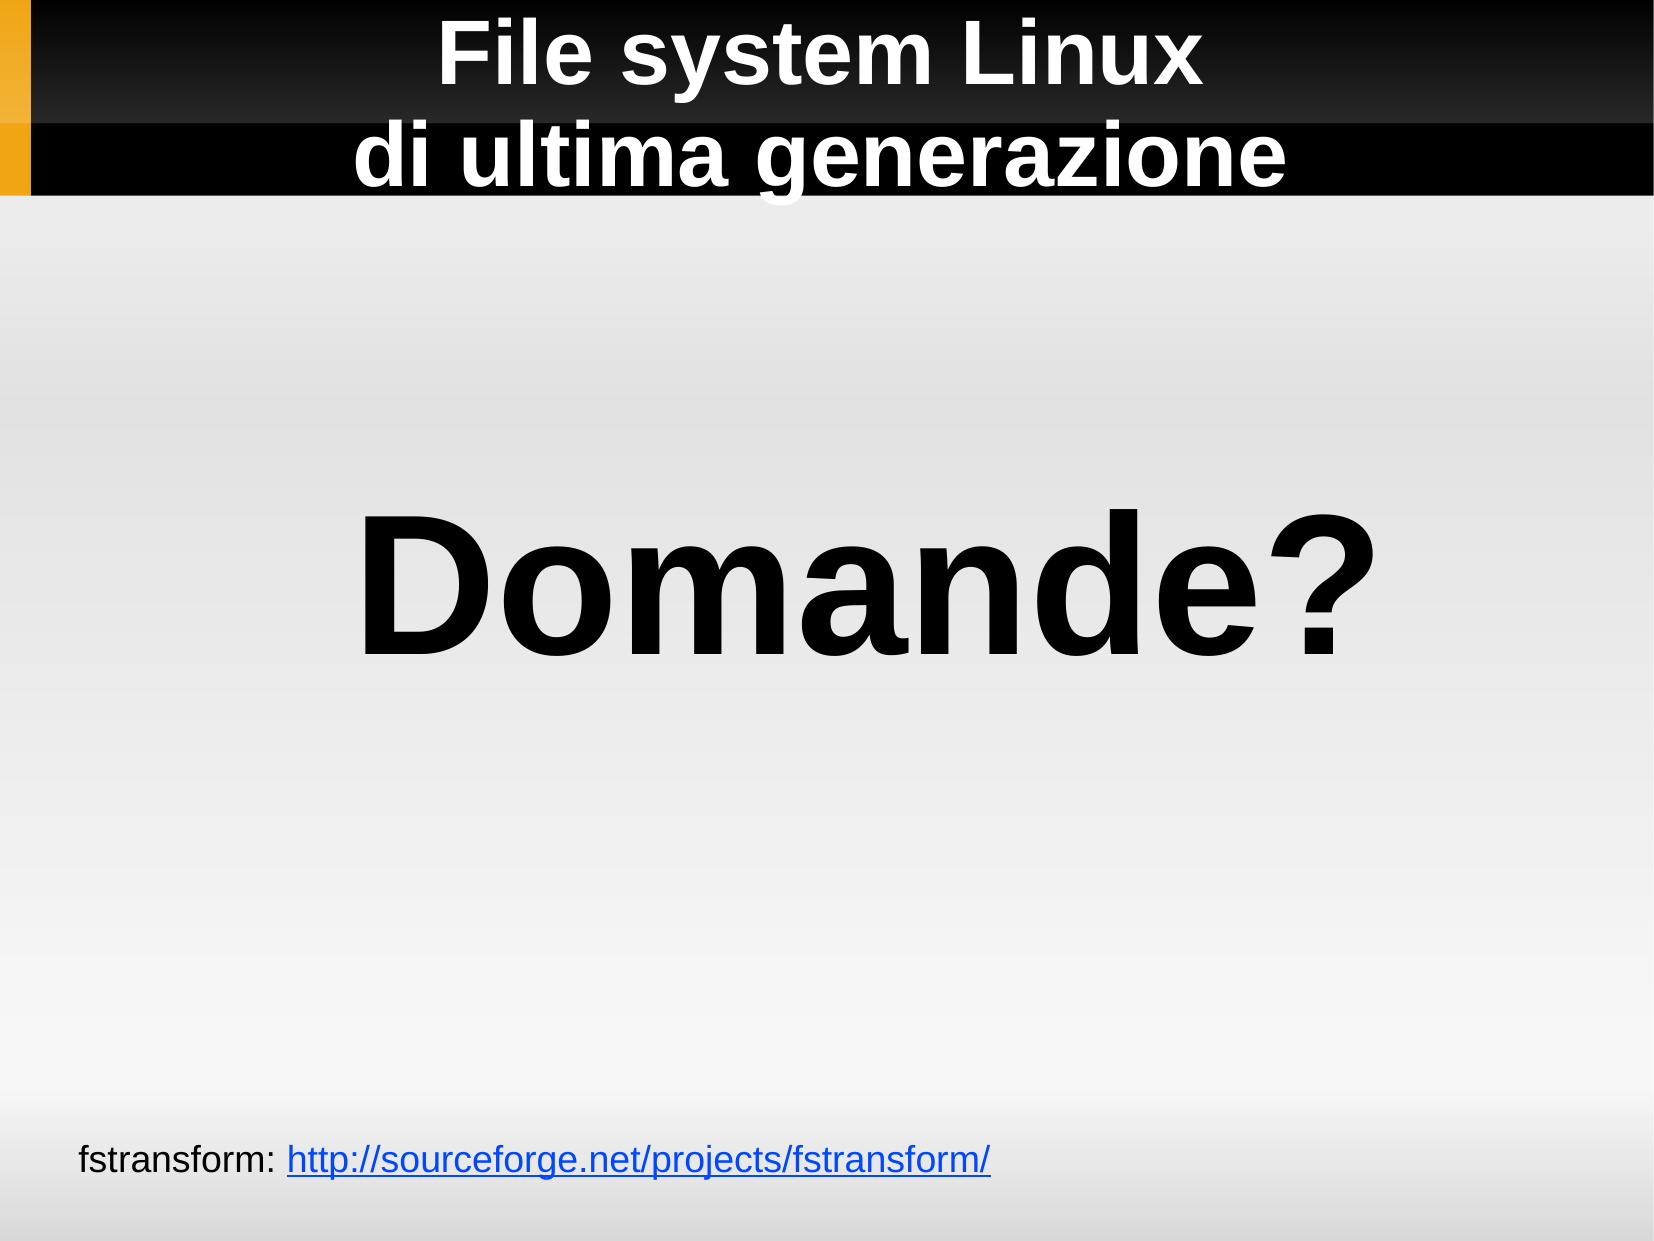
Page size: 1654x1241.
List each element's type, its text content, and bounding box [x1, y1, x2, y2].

text_box fstransform: http://sourceforge.net/projects/fstransform/ [63, 1131, 1006, 1189]
text_box Domande? [337, 466, 1401, 705]
picture [0, 0, 1654, 1241]
title File system Linux di ultima generazione [76, 0, 1566, 208]
